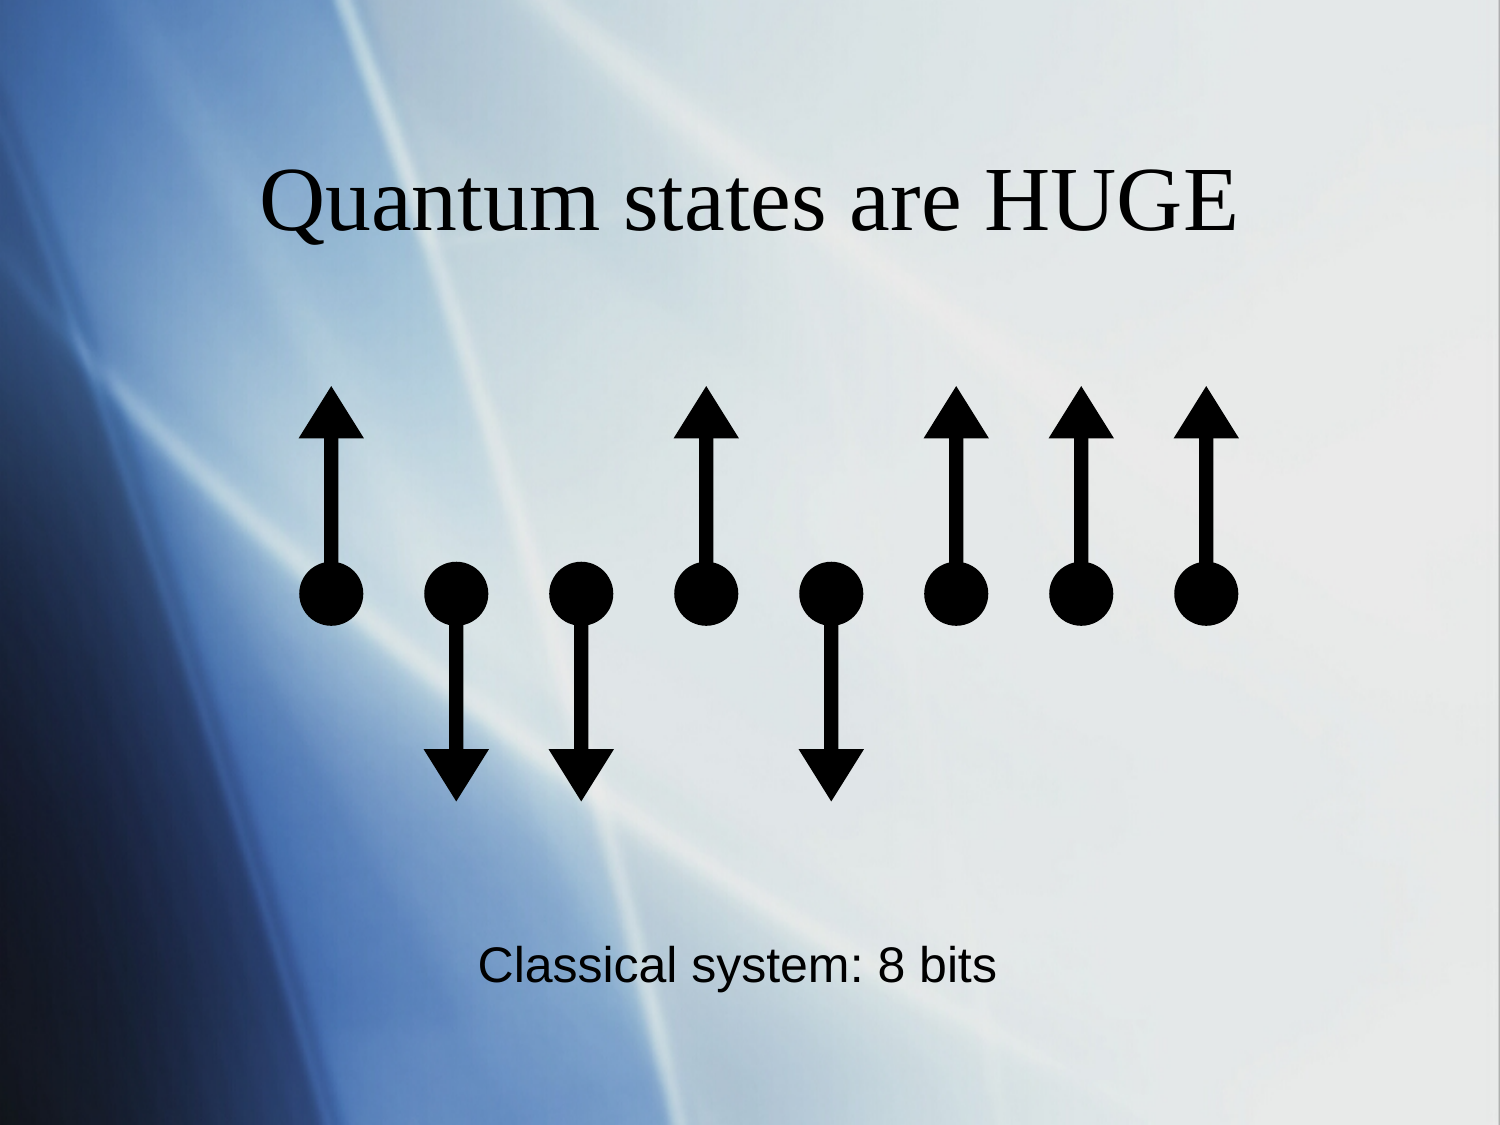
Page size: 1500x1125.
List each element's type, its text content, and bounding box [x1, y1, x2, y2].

text_box Classical system: 8 bits [462, 924, 1013, 1001]
text_box [675, 387, 738, 626]
text_box [300, 387, 363, 626]
title Quantum states are HUGE [112, 99, 1388, 288]
picture [0, 0, 1500, 1125]
text_box [1050, 387, 1113, 626]
text_box [1175, 387, 1238, 626]
text_box [924, 387, 988, 626]
text_box [425, 562, 488, 801]
text_box [549, 562, 613, 801]
text_box [800, 562, 863, 801]
